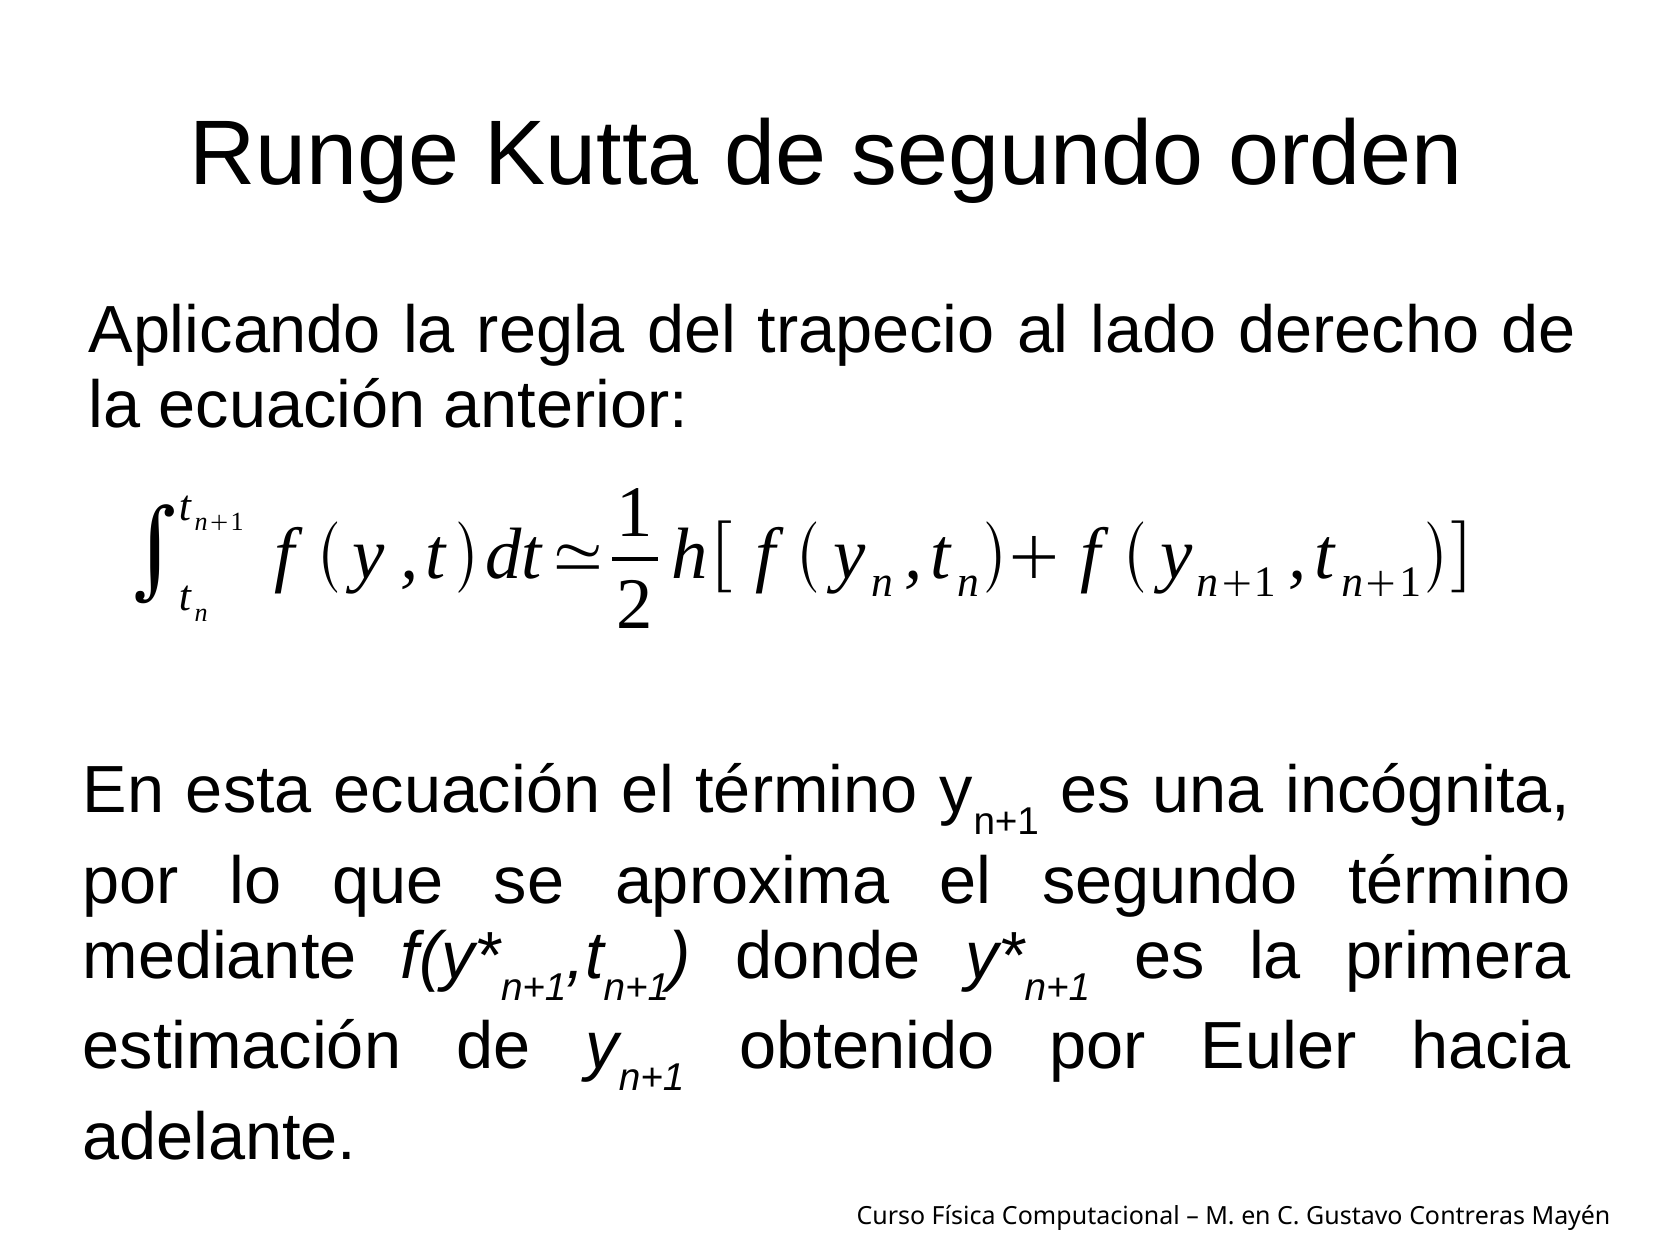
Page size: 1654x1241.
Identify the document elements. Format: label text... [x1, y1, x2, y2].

subtitle Aplicando la regla del trapecio al lado derecho de la ecuación anterior: [88, 260, 1577, 473]
title Runge Kutta de segundo orden [82, 49, 1571, 257]
chart [118, 472, 1476, 645]
text_box En esta ecuación el término yn+1 es una incógnita, por lo que se aproxima el segundo término mediante f(y*n+1,tn+1) donde y*n+1 es la primera estimación de yn+1 obtenido por Euler hacia adelante. [82, 752, 1571, 1174]
